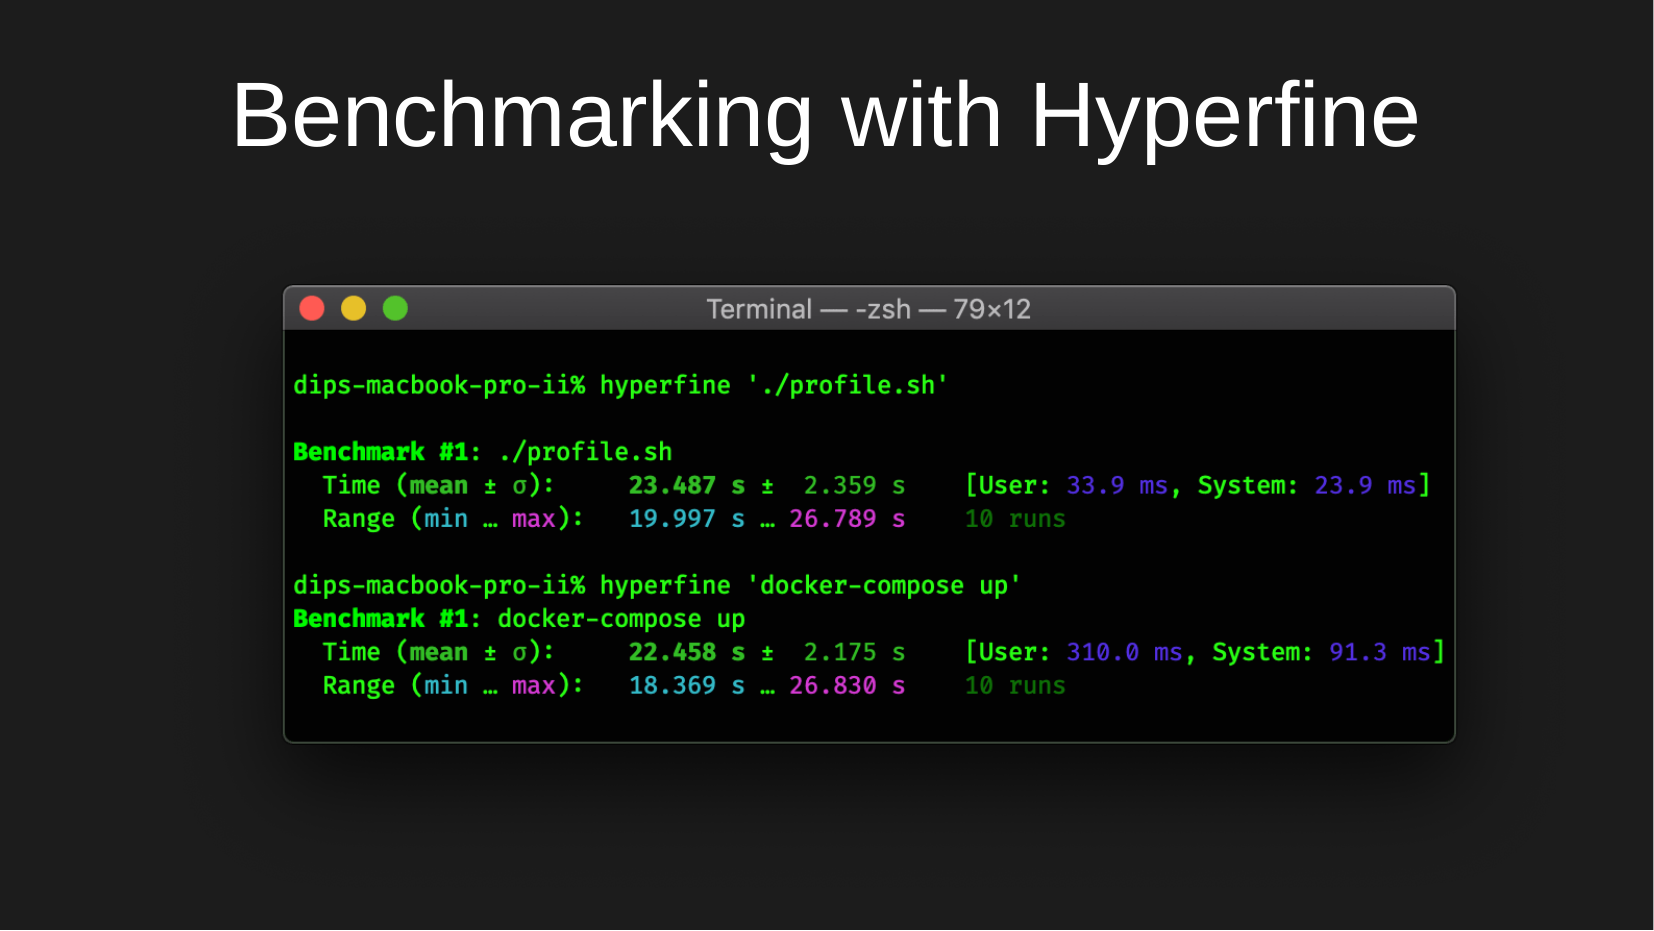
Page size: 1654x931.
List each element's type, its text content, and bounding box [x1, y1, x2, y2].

title Benchmarking with Hyperfine [82, 37, 1571, 193]
picture [166, 206, 1573, 898]
